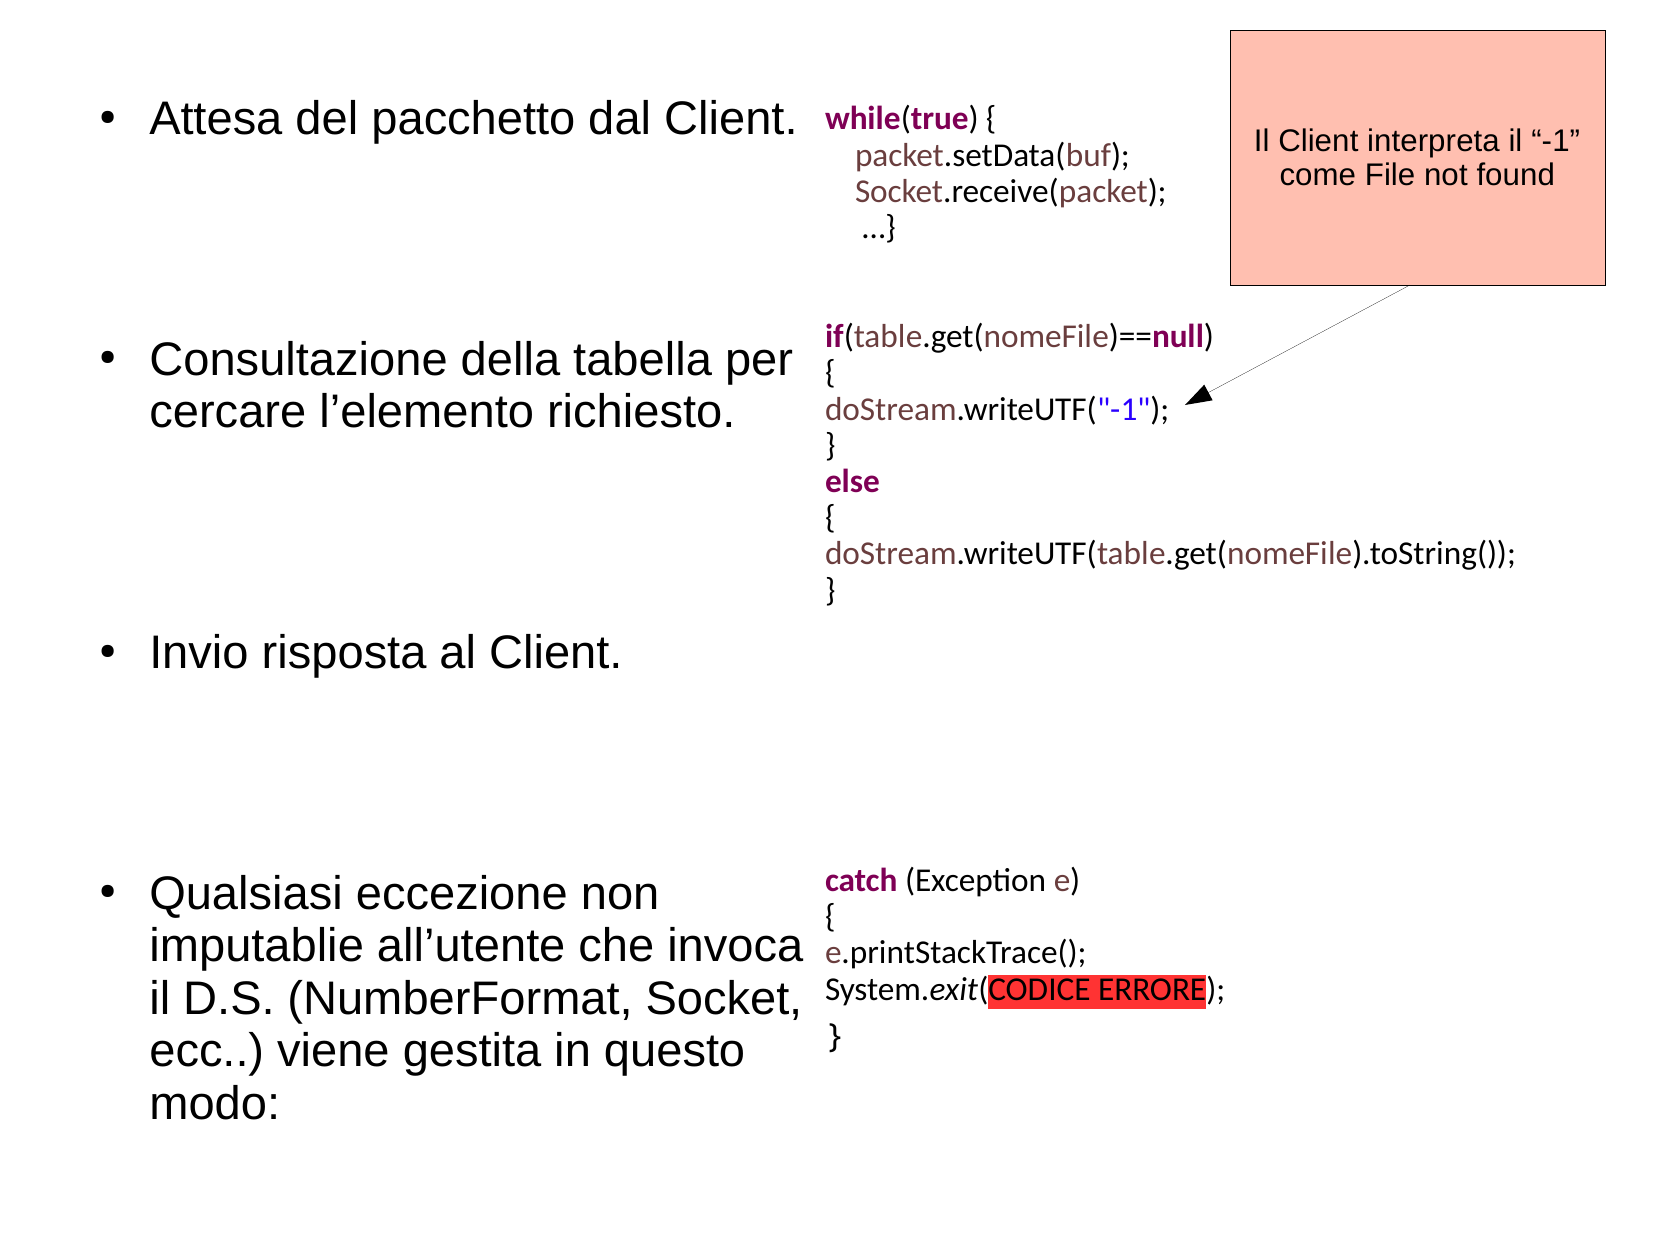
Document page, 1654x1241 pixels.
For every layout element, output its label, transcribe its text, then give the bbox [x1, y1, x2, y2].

list Attesa del pacchetto dal Client. Consultazione della tabella per cercare l’elemento richiesto. Invio risposta al Client. Qualsiasi eccezione non imputablie all’utente che invoca il D.S. (NumberFormat, Socket, ecc..) viene gestita in questo modo: [82, 91, 809, 1141]
list while(true) { packet.setData(buf); Socket.receive(packet); …} if(table.get(nomeFile)==null) { doStream.writeUTF("-1"); } else { doStream.writeUTF(table.get(nomeFile).toString()); } catch (Exception e) { e.printStackTrace(); System.exit(CODICE ERRORE); } [825, 105, 1654, 1081]
text_box Il Client interpreta il “-1” come File not found [1230, 30, 1606, 286]
